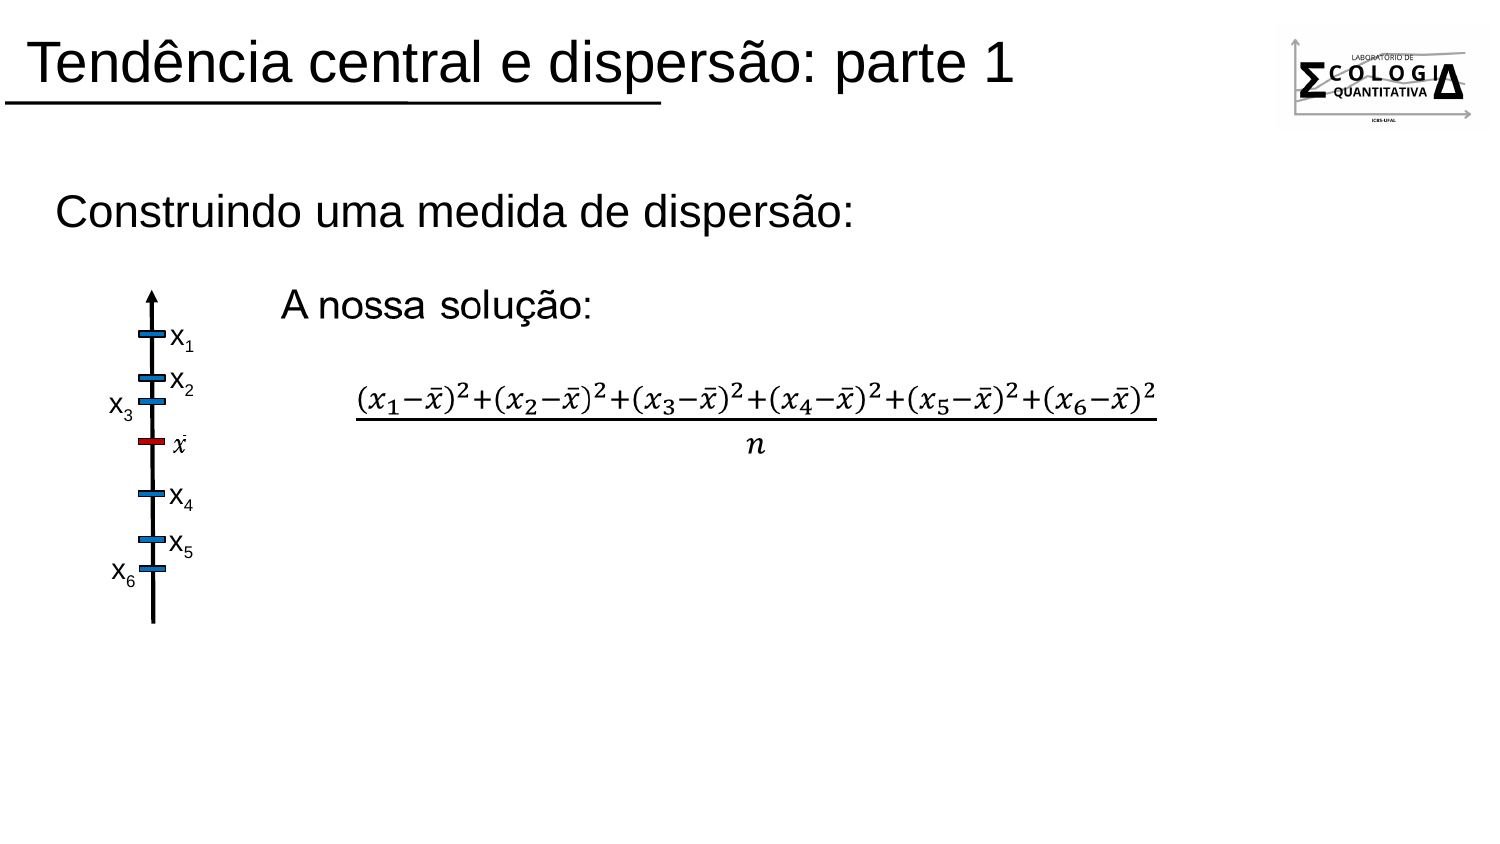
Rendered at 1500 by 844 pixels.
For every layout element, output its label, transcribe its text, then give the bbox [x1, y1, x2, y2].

text_box Construindo uma medida de dispersão: [40, 174, 1290, 245]
text_box [139, 537, 153, 542]
text_box x2 [154, 352, 212, 407]
text_box [139, 375, 154, 381]
picture [1275, 23, 1490, 131]
text_box x4 [154, 467, 212, 514]
text_box x1 [155, 308, 213, 364]
text_box x5 [153, 514, 212, 570]
text_box [139, 331, 155, 337]
text_box [139, 417, 212, 467]
text_box x3 [93, 377, 152, 432]
text_box [255, 266, 1369, 467]
text_box [139, 491, 154, 497]
text_box x6 [96, 543, 154, 598]
text_box Tendência central e dispersão: parte 1 [11, 9, 1210, 117]
